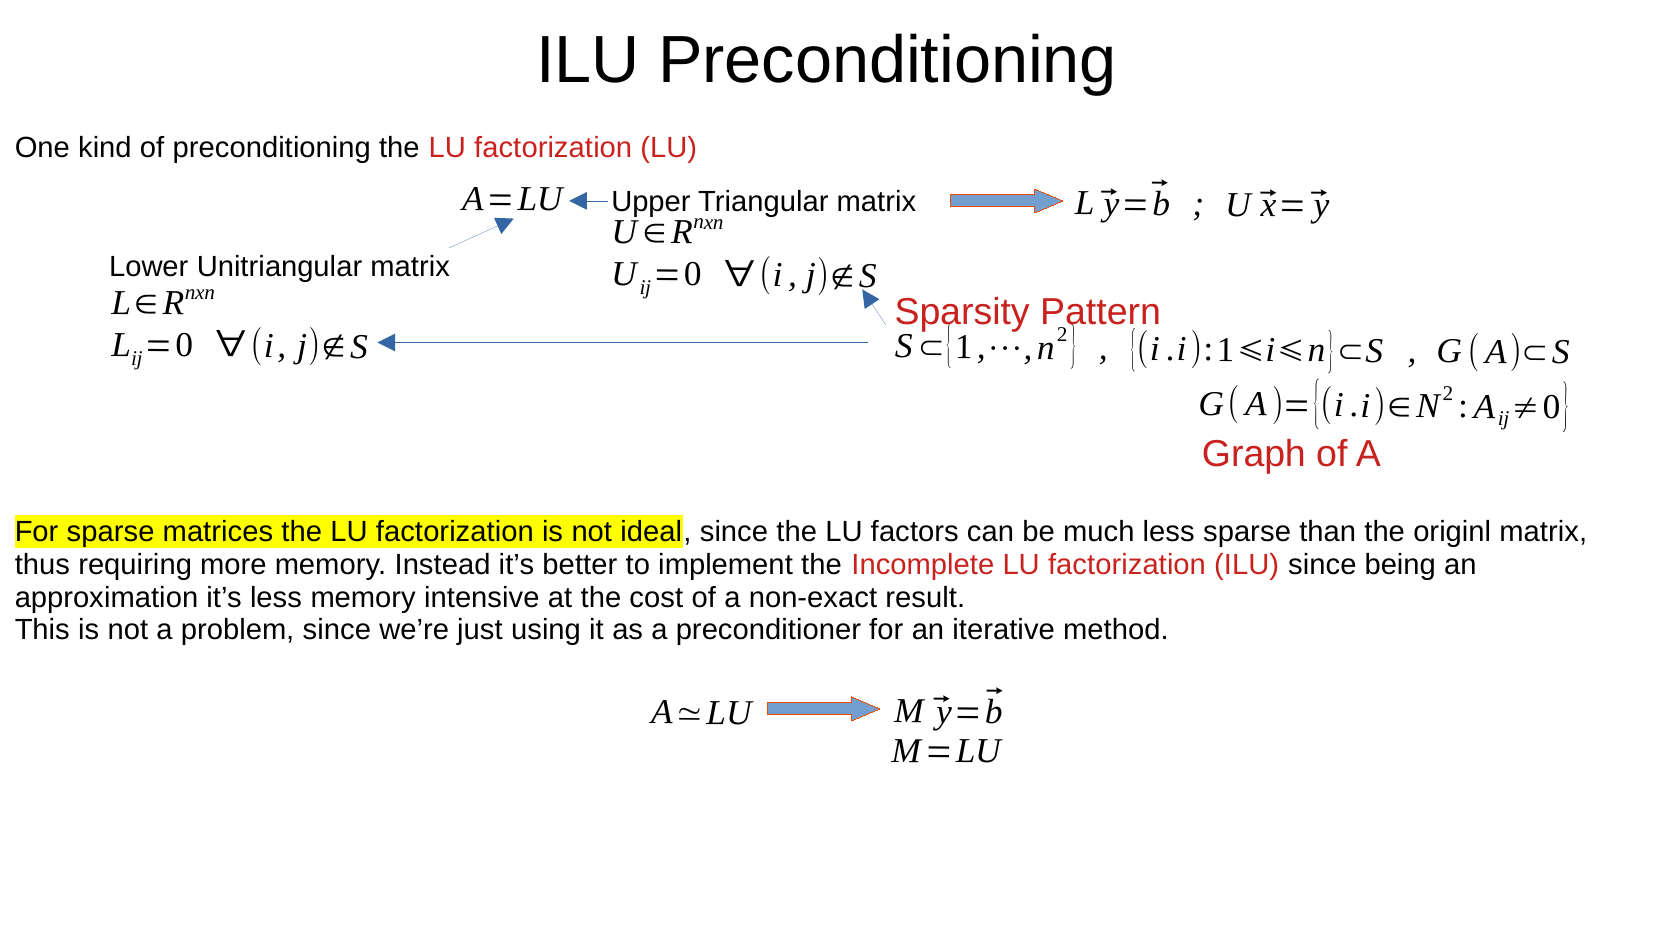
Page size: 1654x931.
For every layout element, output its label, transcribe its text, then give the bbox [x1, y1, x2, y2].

text_box Lower Unitriangular matrix [94, 242, 473, 290]
chart [1063, 177, 1340, 225]
text_box Upper Triangular matrix [596, 177, 939, 225]
chart [100, 279, 378, 373]
text_box [767, 696, 880, 721]
text_box [950, 189, 1063, 213]
chart [448, 179, 576, 220]
chart [637, 693, 765, 734]
chart [880, 685, 1016, 772]
chart [602, 208, 887, 302]
text_box For sparse matrices the LU factorization is not ideal, since the LU factors can be much less sparse than the originl matrix, thus requiring more memory. Instead it’s better to implement the Incomplete LU factorization (ILU) since being an approximation it’s less memory intensive at the cost of a non-exact result. This is not a problem, since we’re just using it as a preconditioner for an iterative method. [0, 507, 1654, 720]
text_box Sparsity Pattern [879, 283, 1188, 341]
text_box Graph of A [1187, 425, 1406, 483]
text_box One kind of preconditioning the LU factorization (LU) [0, 124, 745, 172]
title ILU Preconditioning [82, 0, 1571, 119]
chart [885, 323, 1582, 434]
